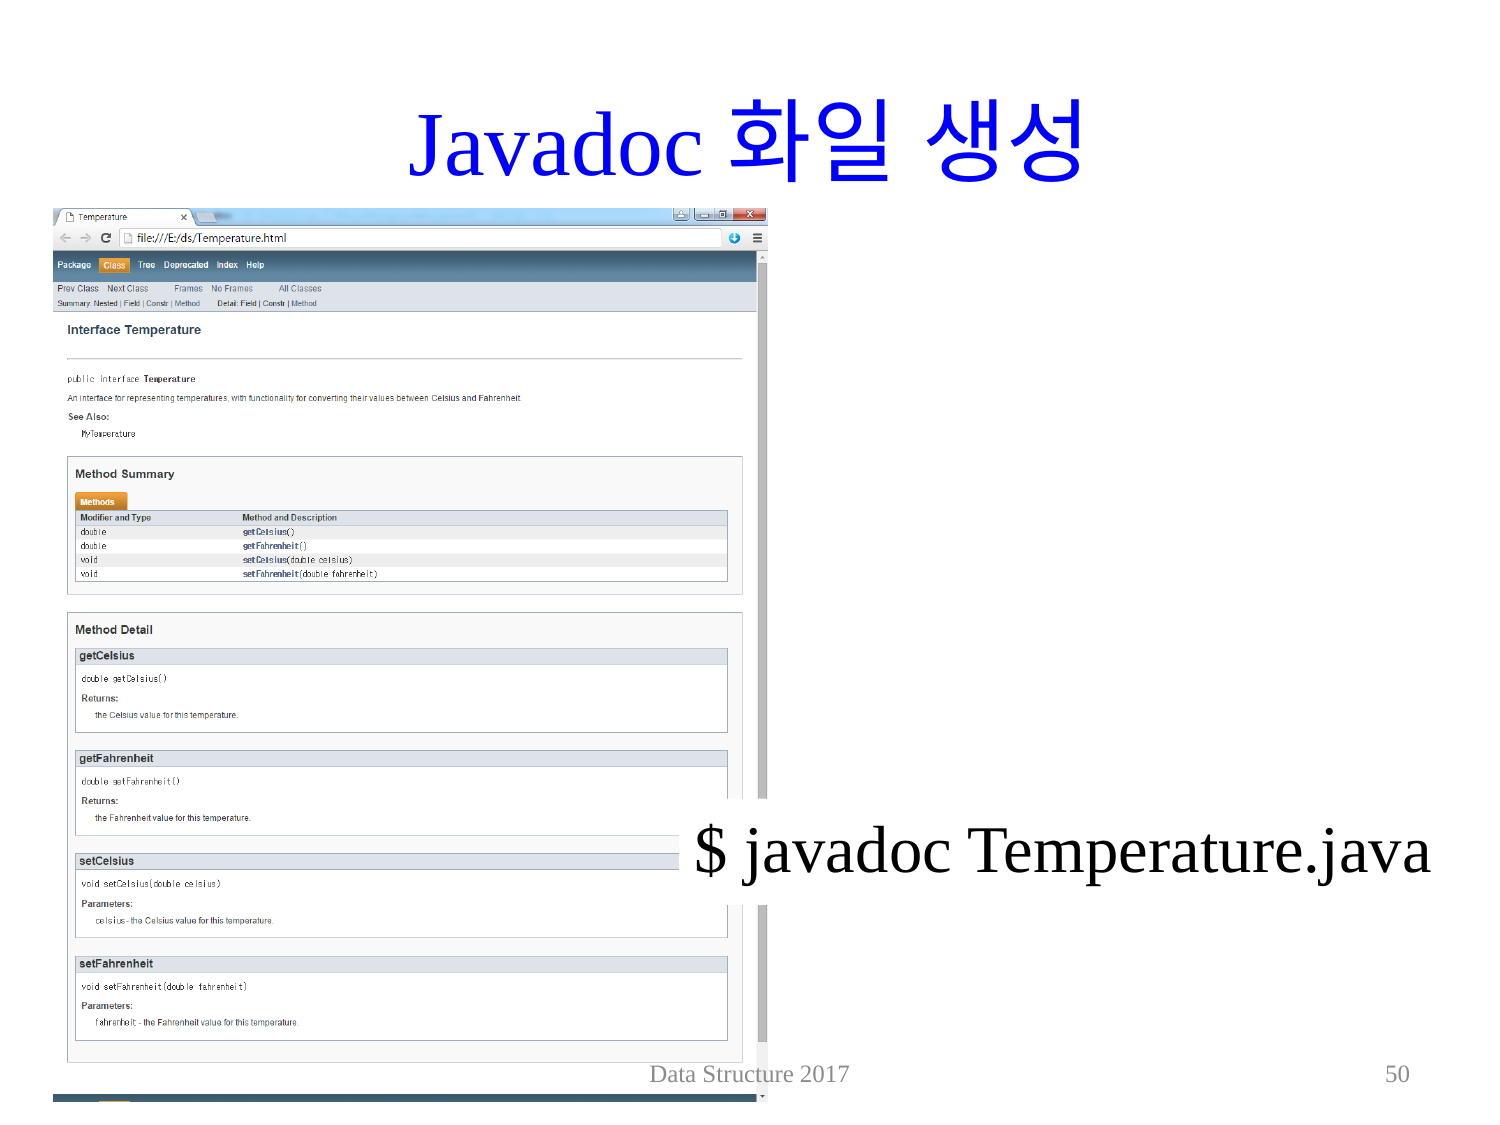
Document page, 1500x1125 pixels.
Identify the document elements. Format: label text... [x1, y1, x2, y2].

picture [53, 208, 768, 1102]
title Javadoc 화일 생성 [75, 45, 1425, 233]
footer Data Structure 2017 [512, 1042, 988, 1103]
list $ javadoc Temperature.java [679, 798, 1459, 905]
slide_number <숫자> [1074, 1042, 1425, 1103]
